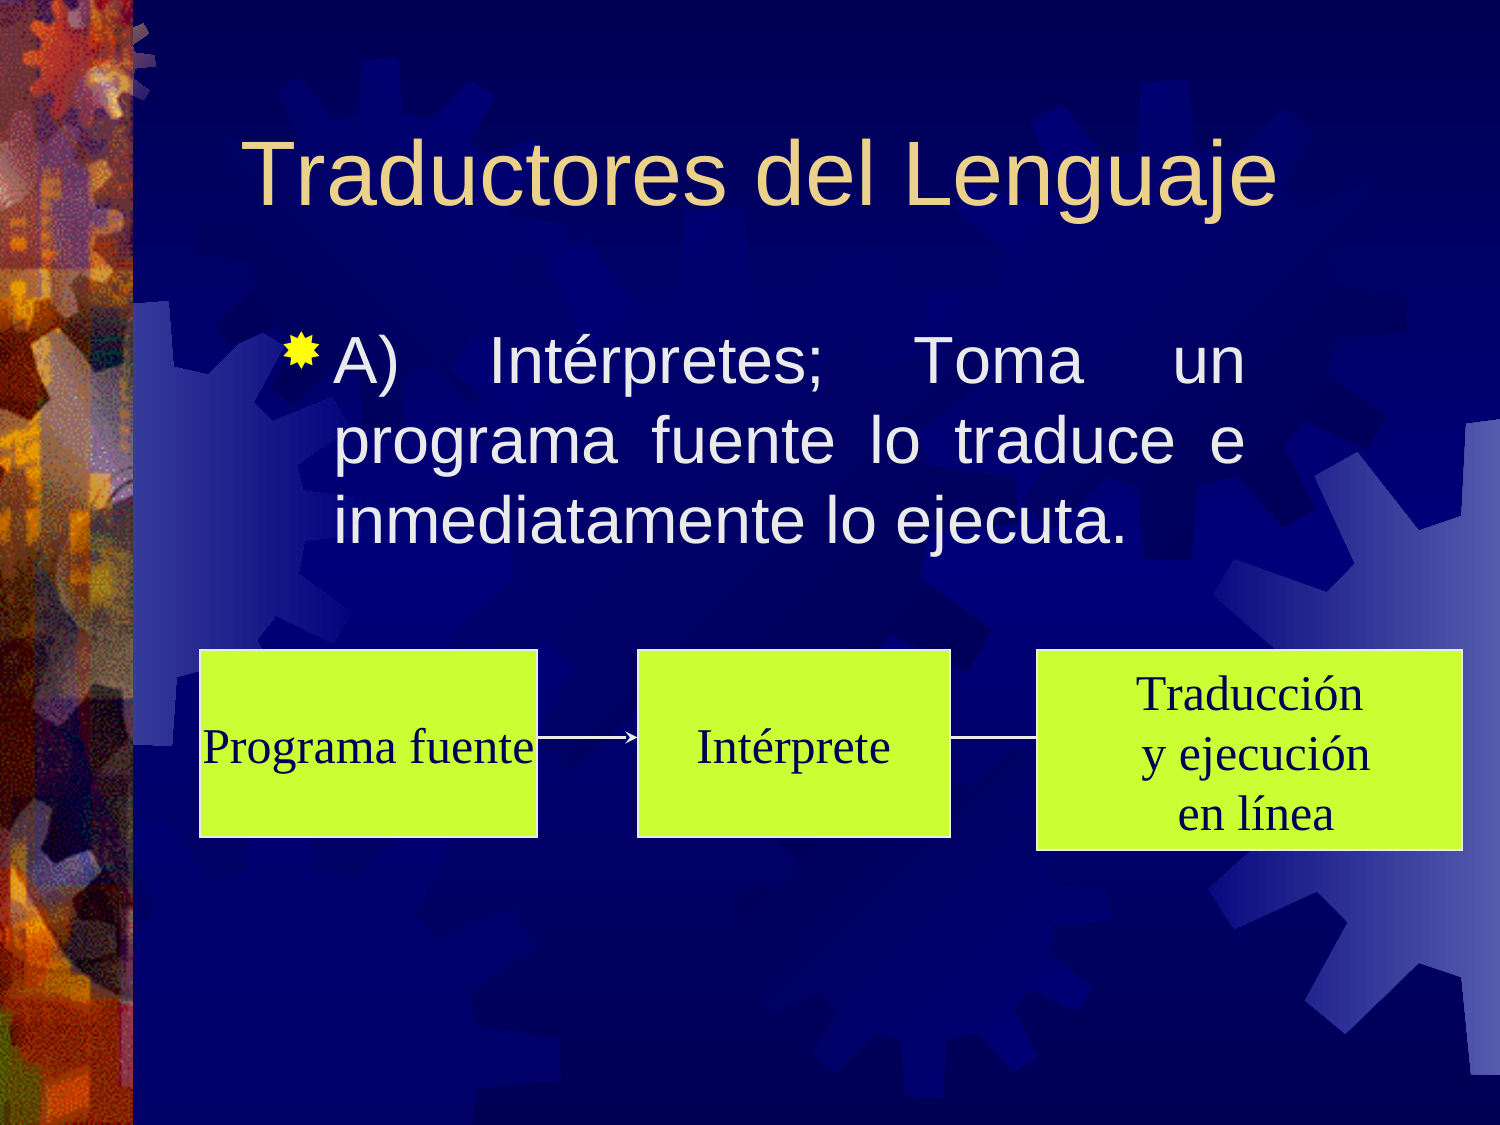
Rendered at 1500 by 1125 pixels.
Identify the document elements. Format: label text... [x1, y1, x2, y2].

picture [0, 0, 133, 1125]
text_box Programa fuente [200, 650, 538, 838]
text_box Traducción y ejecución en línea [1037, 650, 1463, 850]
title Traductores del Lenguaje [224, 74, 1300, 263]
text_box Intérprete [637, 650, 950, 838]
list A) Intérpretes; Toma un programa fuente lo traduce e inmediatamente lo ejecuta. [262, 309, 1263, 573]
